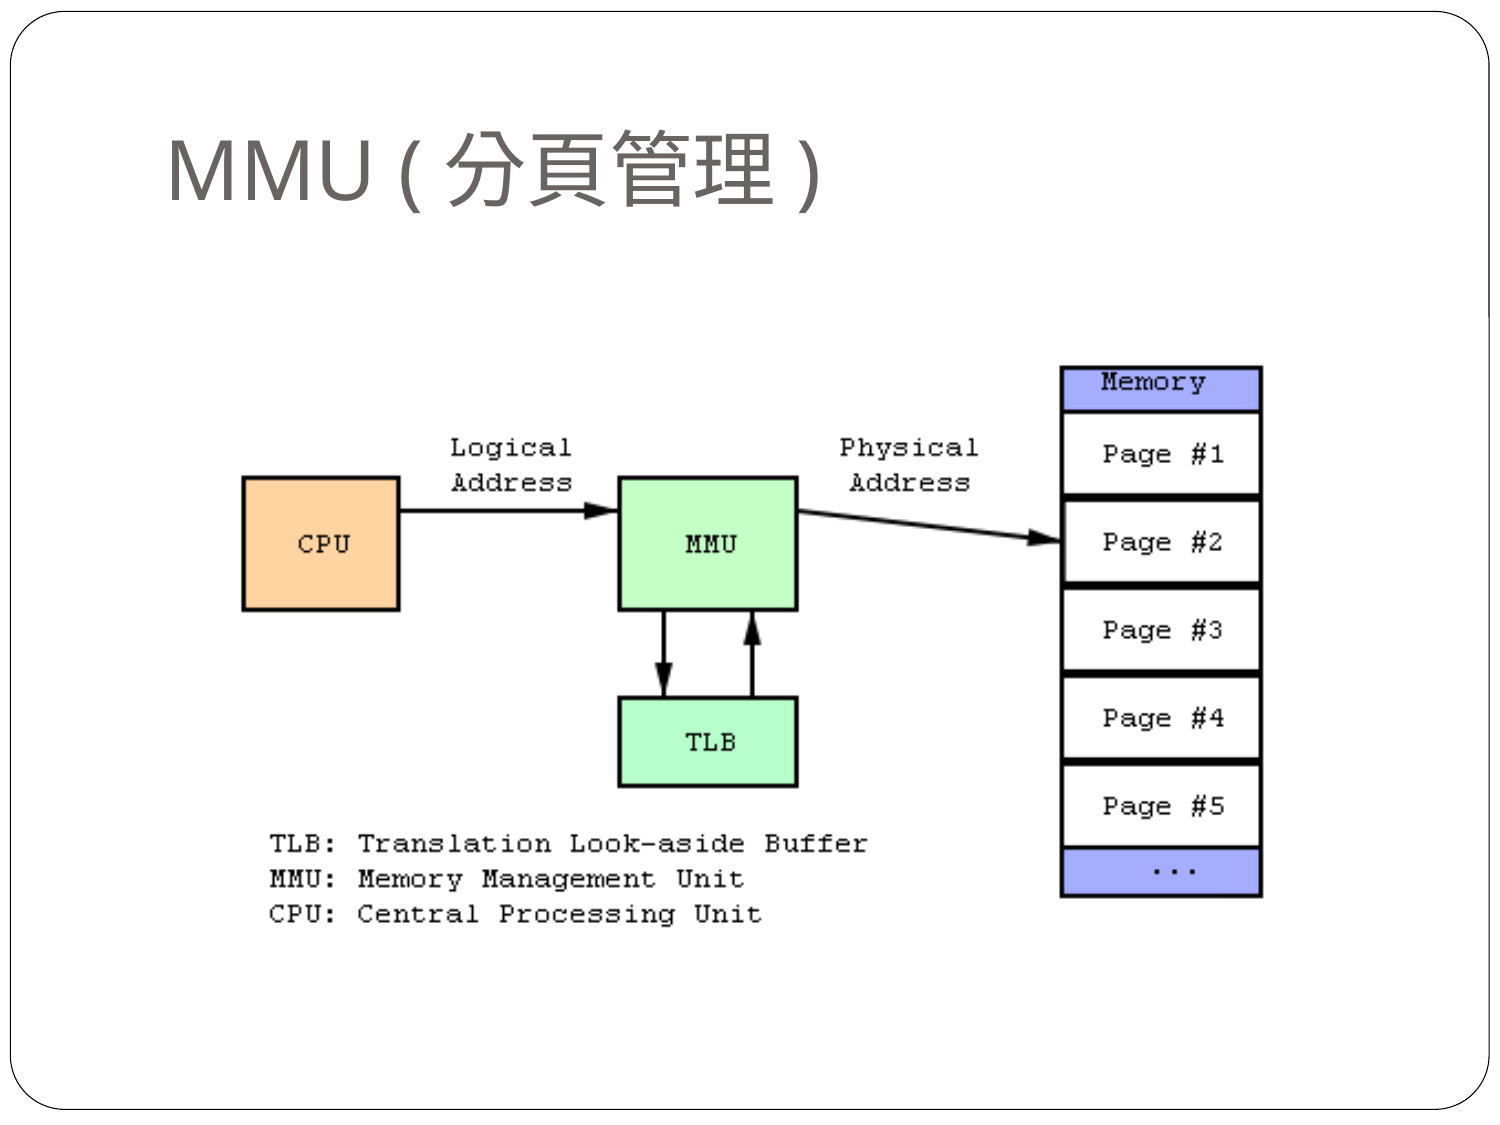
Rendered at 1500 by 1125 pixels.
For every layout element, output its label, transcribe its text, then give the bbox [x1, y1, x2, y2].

title MMU (分頁管理) [150, 9, 1426, 233]
picture [231, 353, 1288, 945]
